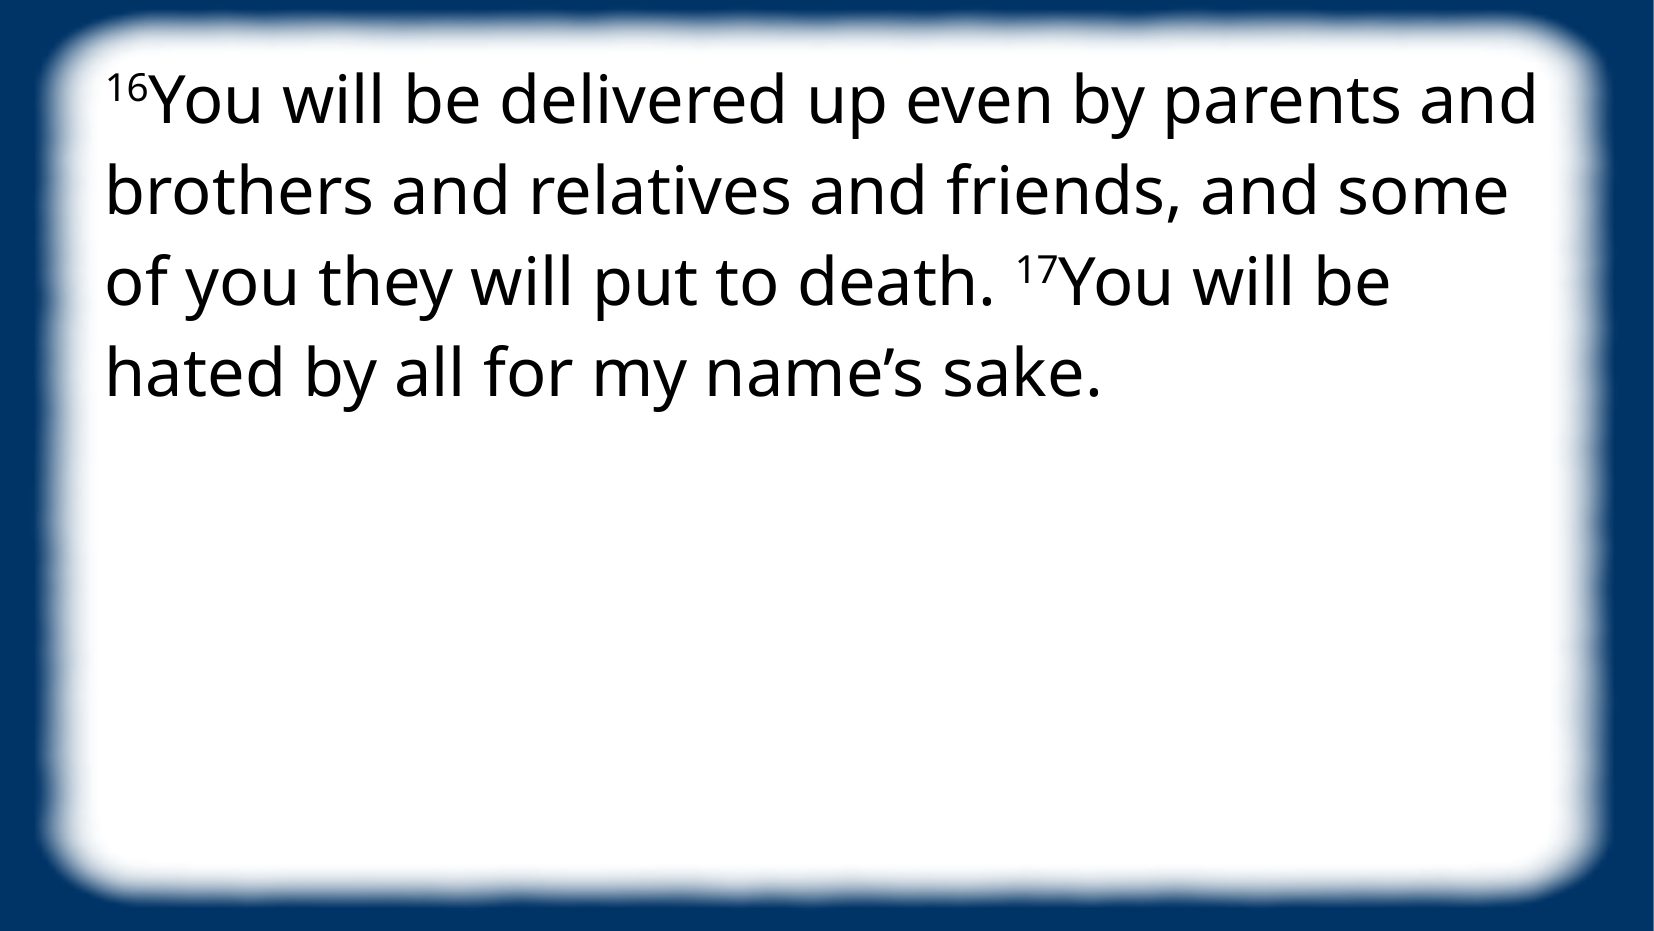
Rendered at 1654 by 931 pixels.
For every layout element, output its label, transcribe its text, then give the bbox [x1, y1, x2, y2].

text_box 16You will be delivered up even by parents and brothers and relatives and friends, and some of you they will put to death. 17You will be hated by all for my name’s sake. [90, 45, 1561, 415]
picture [0, 0, 1654, 931]
